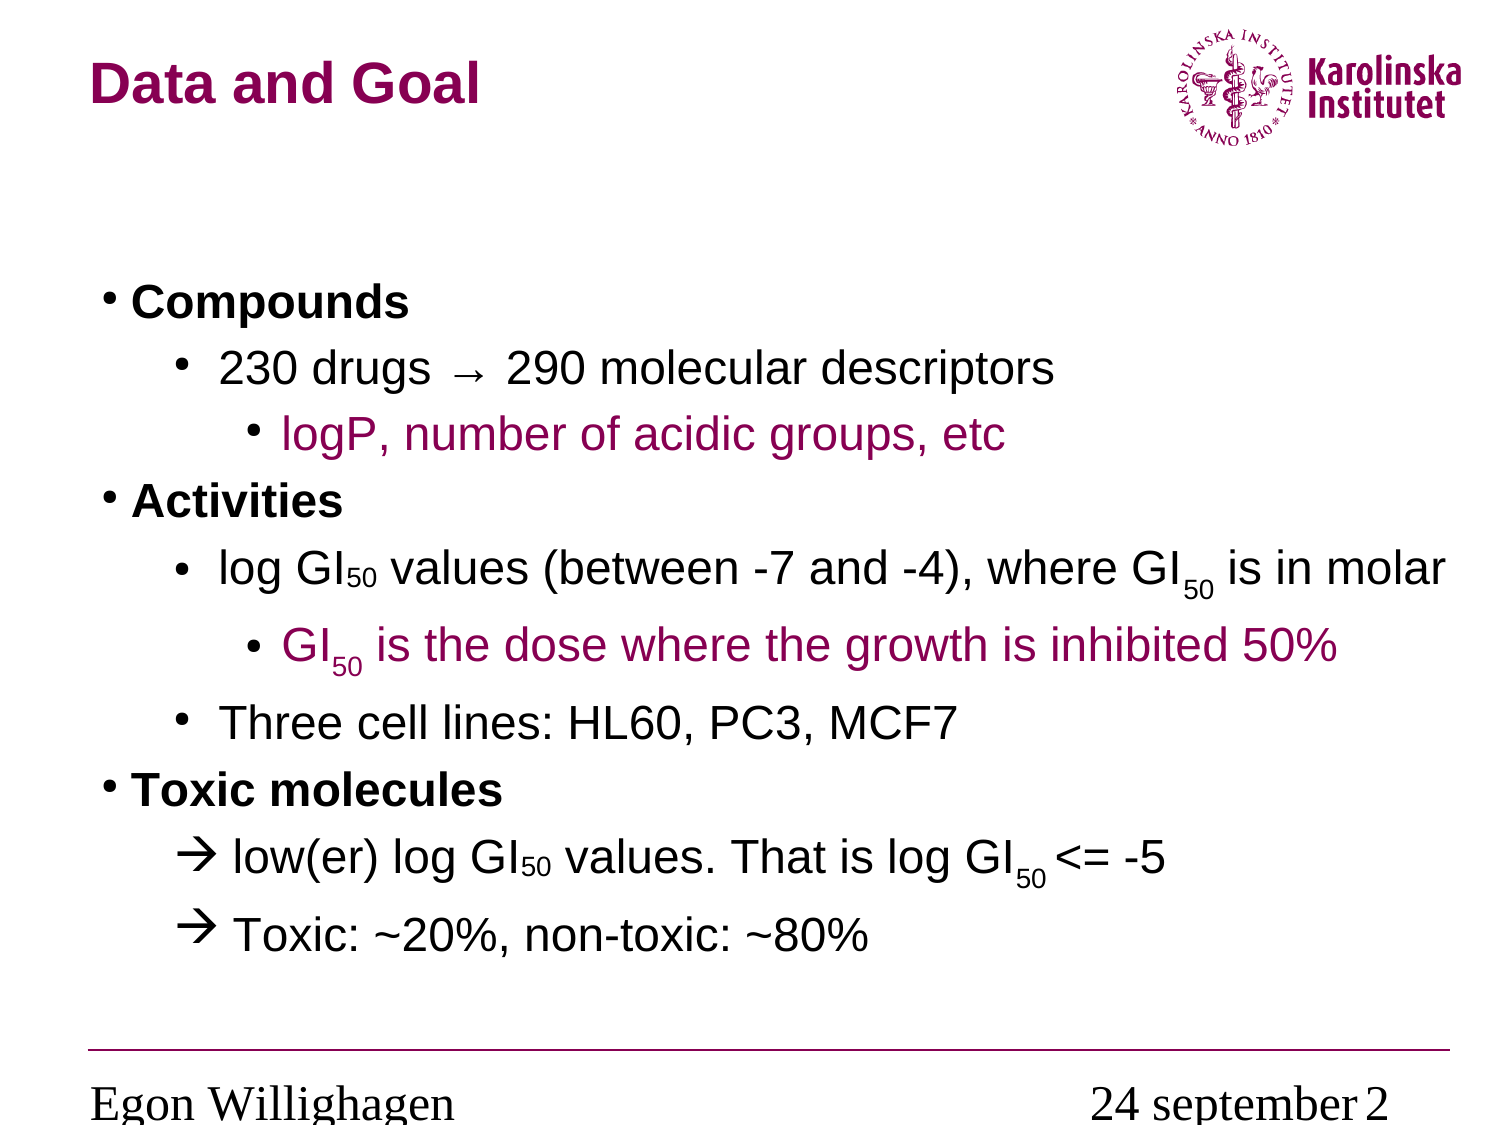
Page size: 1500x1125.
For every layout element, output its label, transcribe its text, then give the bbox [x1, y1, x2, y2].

title Data and Goal [75, 37, 1351, 256]
list Compounds 230 drugs → 290 molecular descriptors logP, number of acidic groups, etc Activities log GI50 values (between -7 and -4), where GI50 is in molar GI50 is the dose where the growth is inhibited 50% Three cell lines: HL60, PC3, MCF7 Toxic molecules low(er) log GI50 values. That is log GI50 <= -5 Toxic: ~20%, non-toxic: ~80% [86, 262, 1463, 1013]
picture [1177, 29, 1461, 146]
